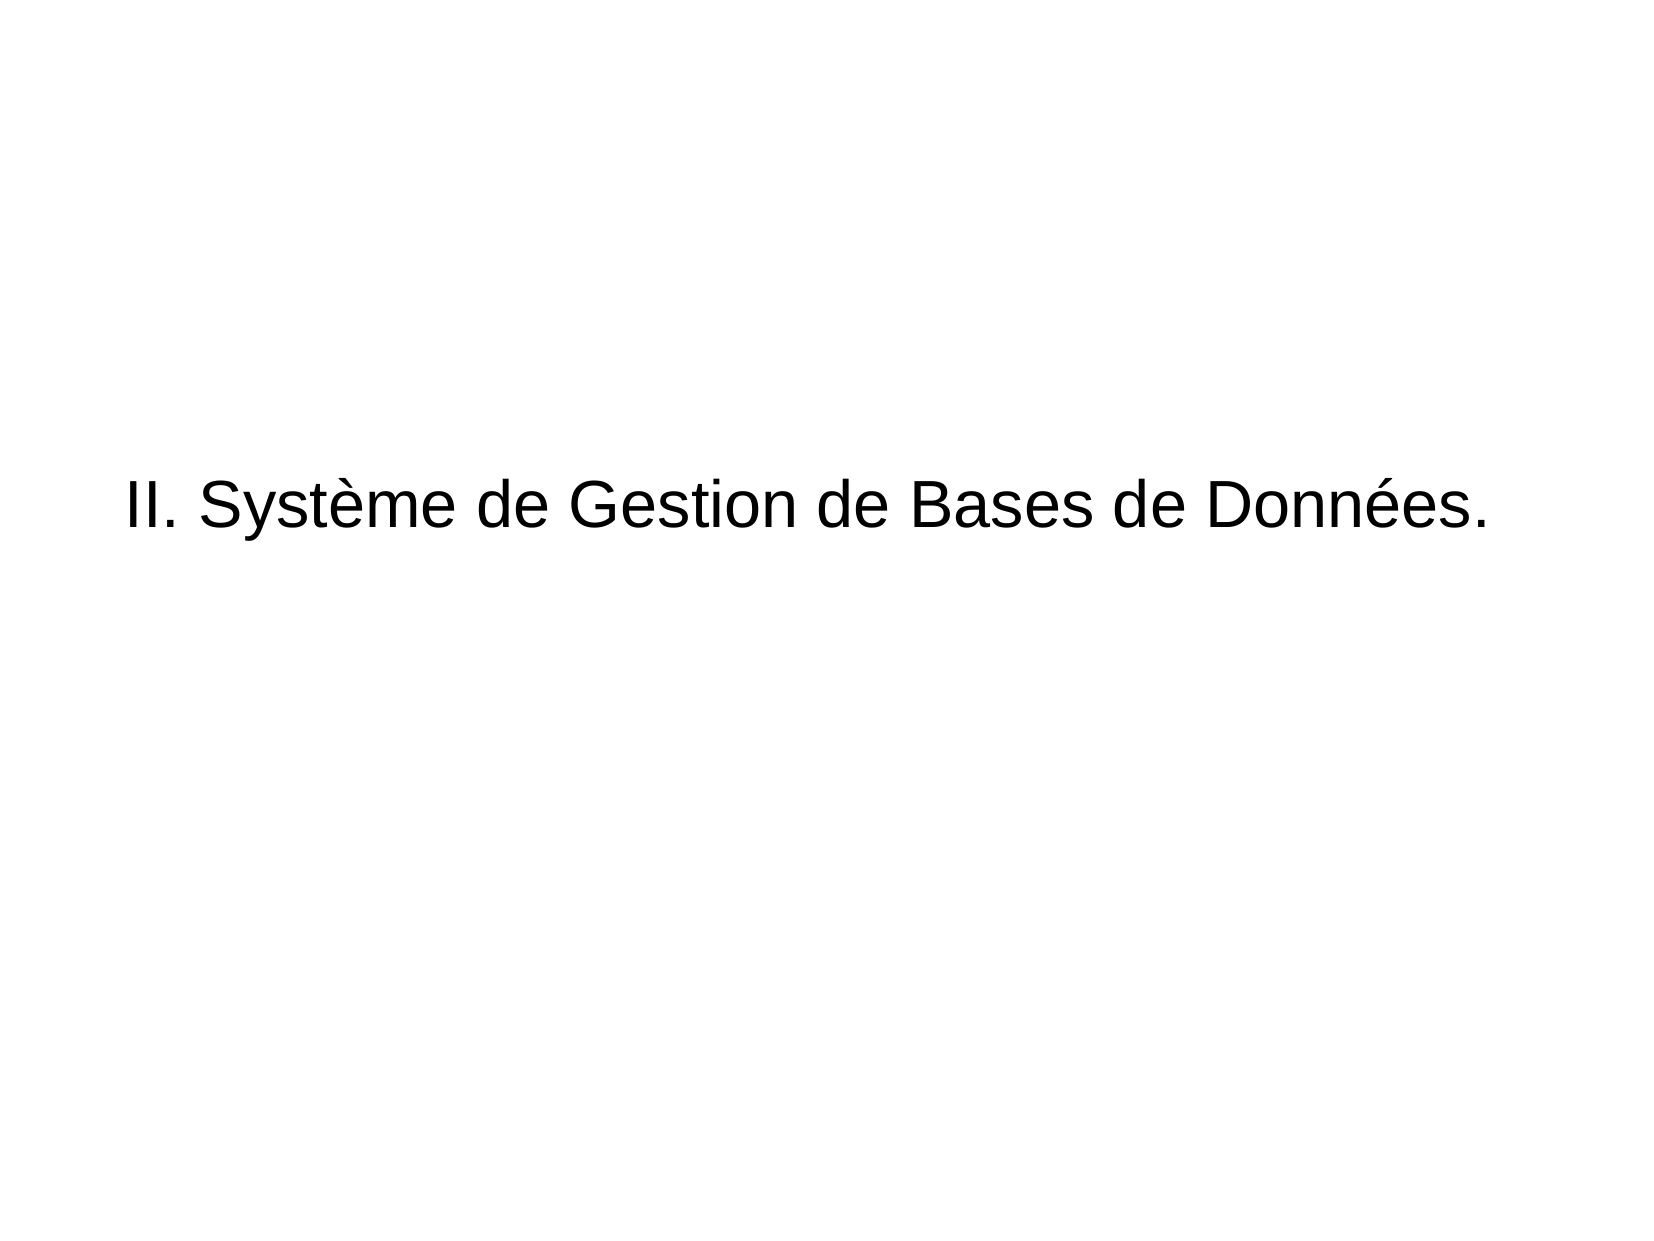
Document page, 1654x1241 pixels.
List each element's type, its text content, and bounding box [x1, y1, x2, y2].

subtitle II. Système de Gestion de Bases de Données. [82, 49, 1571, 1109]
